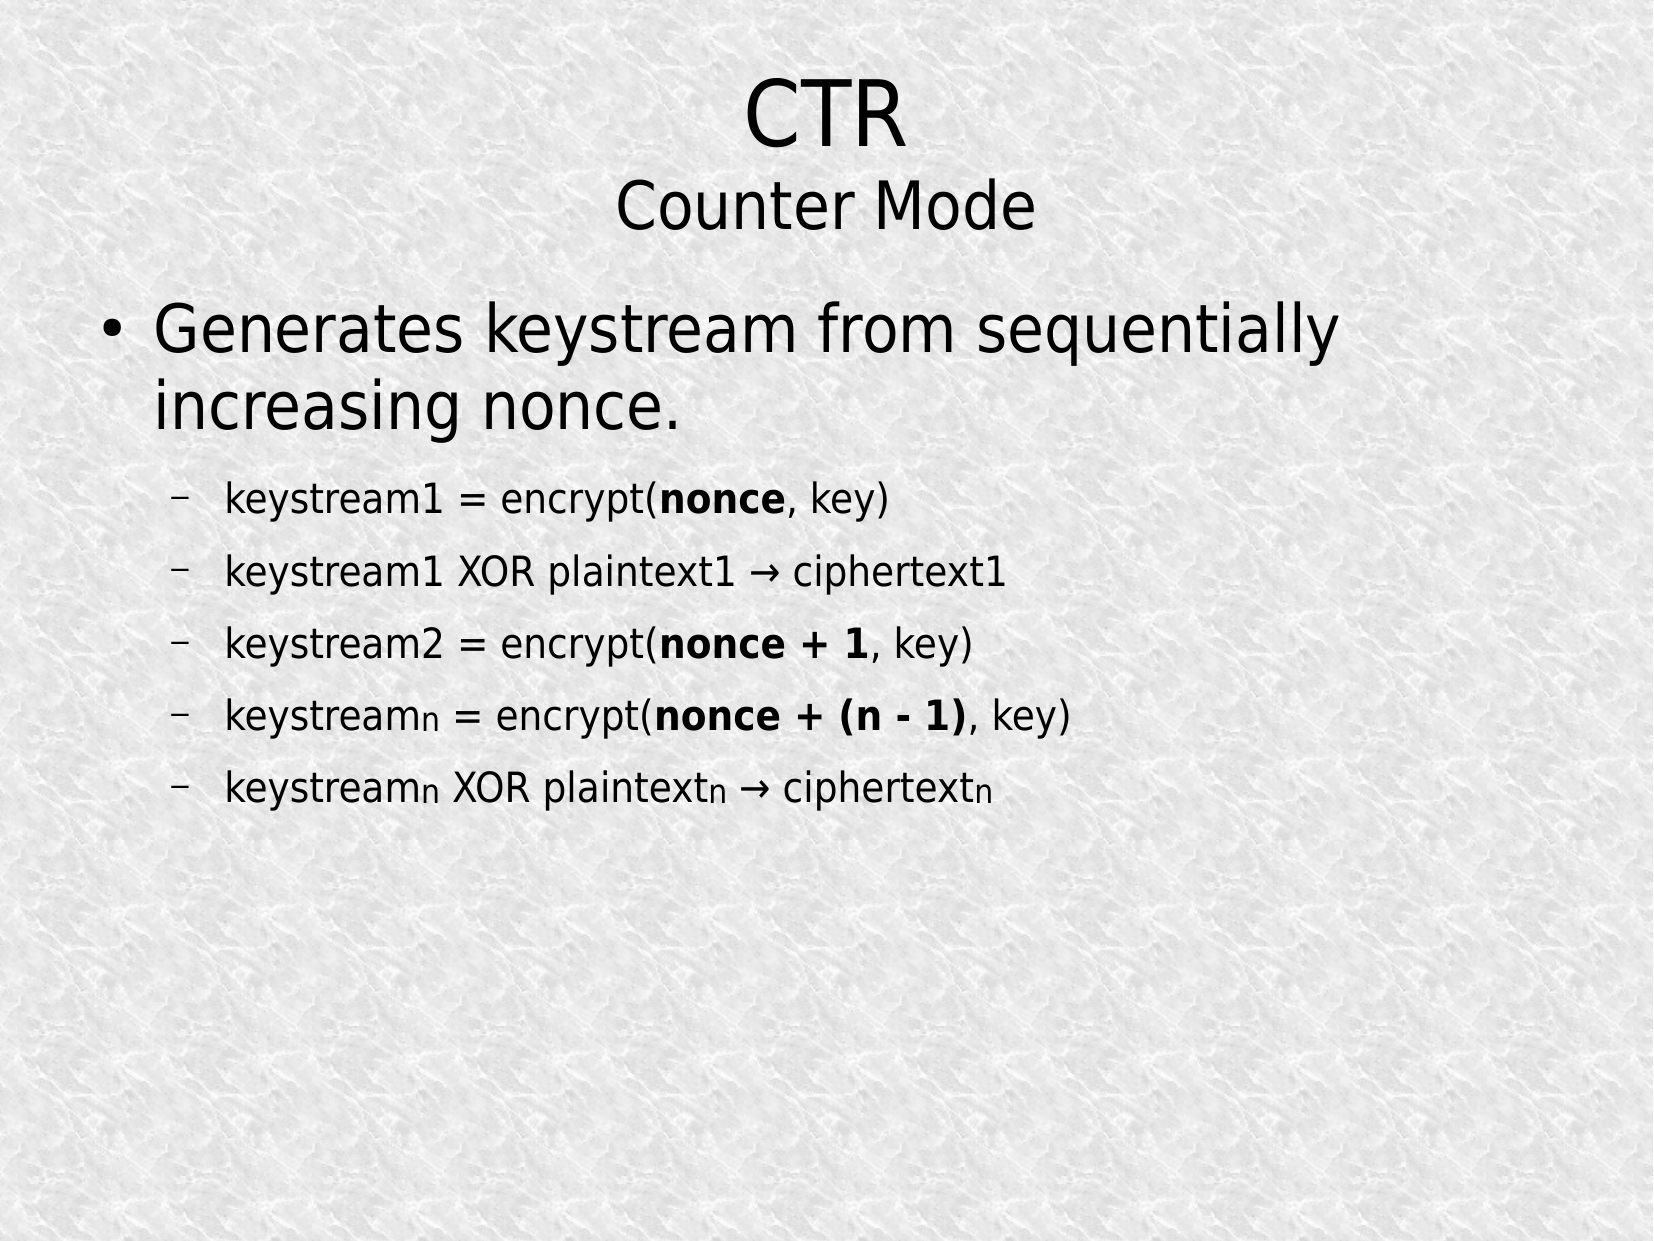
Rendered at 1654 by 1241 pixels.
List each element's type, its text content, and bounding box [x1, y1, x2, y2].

list Generates keystream from sequentially increasing nonce. keystream1 = encrypt(nonce, key) keystream1 XOR plaintext1 → ciphertext1 keystream2 = encrypt(nonce + 1, key) keystreamn = encrypt(nonce + (n - 1), key) keystreamn XOR plaintextn → ciphertextn [82, 290, 1538, 1010]
title CTR Counter Mode [82, 49, 1571, 257]
picture [0, 0, 1654, 1241]
